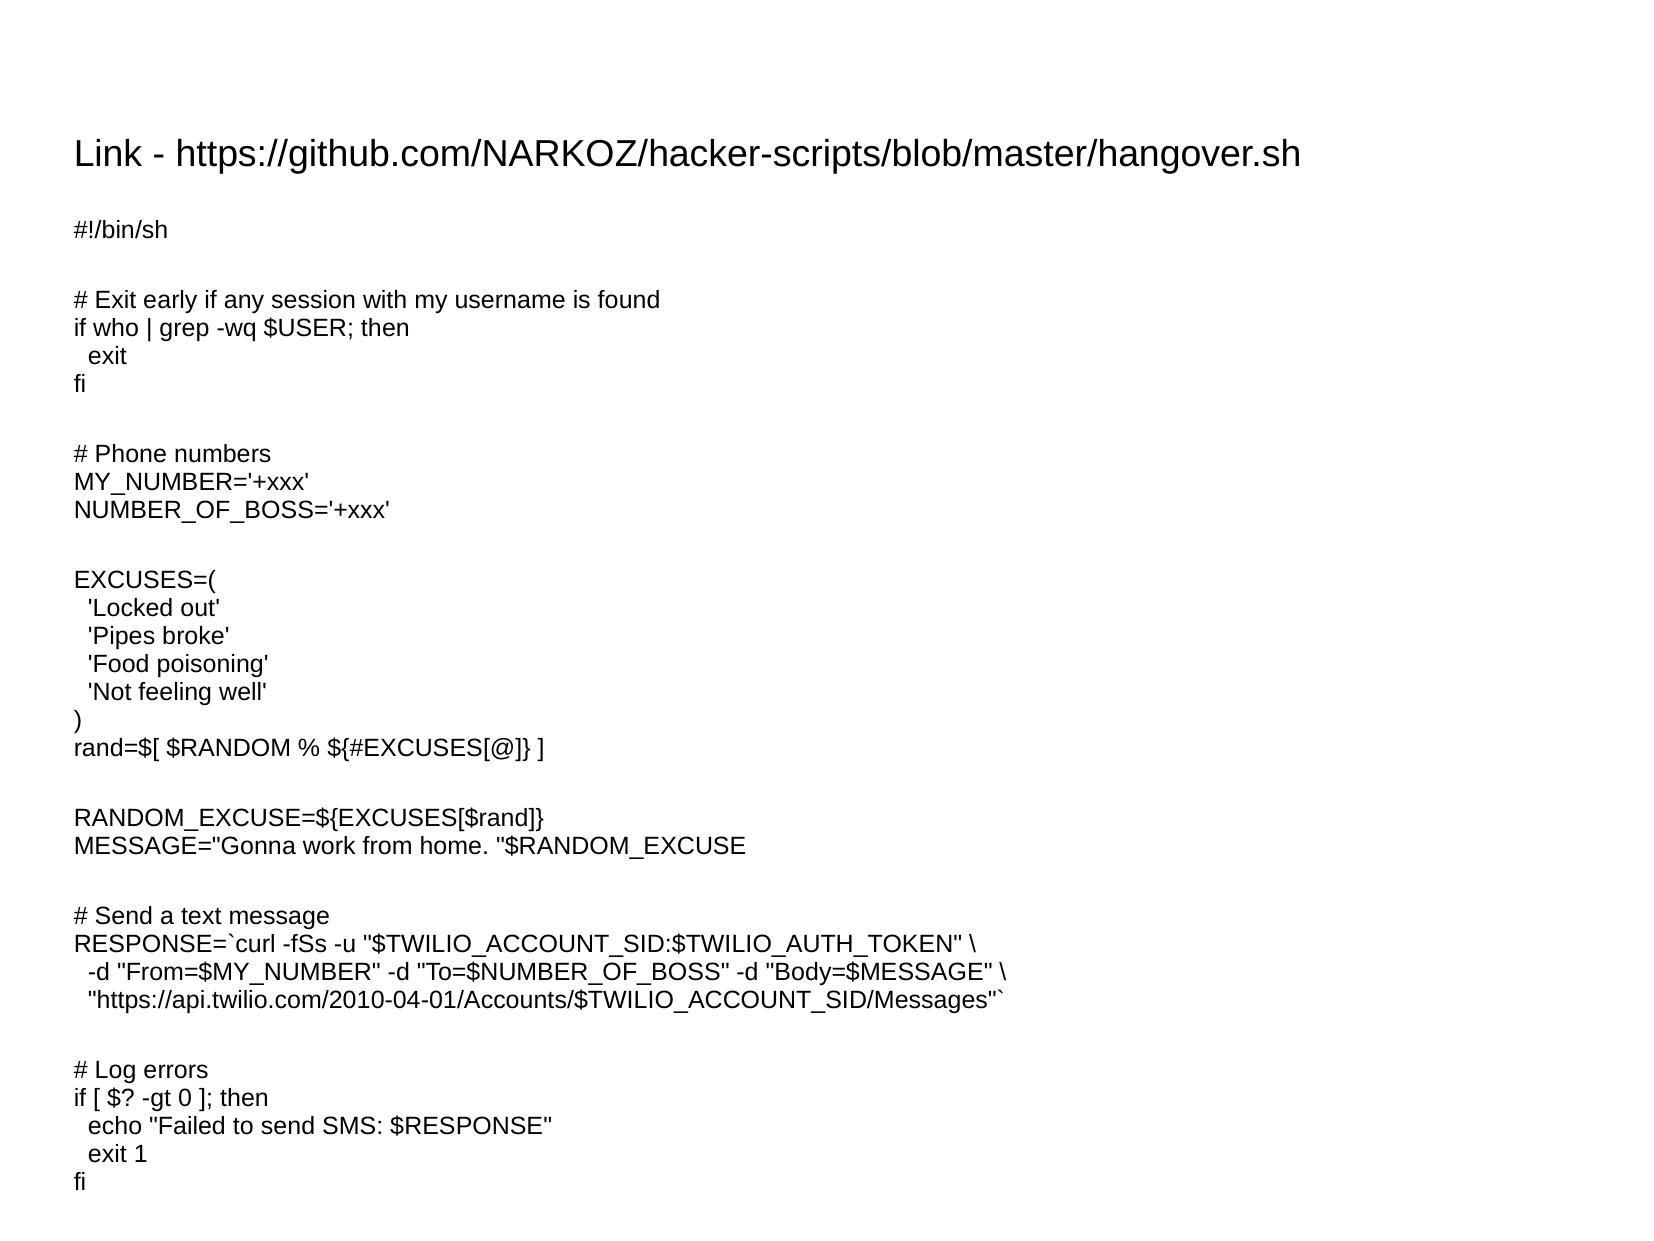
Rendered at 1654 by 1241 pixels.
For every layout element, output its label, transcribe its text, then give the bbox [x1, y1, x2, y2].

text_box Link - https://github.com/NARKOZ/hacker-scripts/blob/master/hangover.sh #!/bin/sh # Exit early if any session with my username is found if who | grep -wq $USER; then exit fi # Phone numbers MY_NUMBER='+xxx' NUMBER_OF_BOSS='+xxx' EXCUSES=( 'Locked out' 'Pipes broke' 'Food poisoning' 'Not feeling well' ) rand=$[ $RANDOM % ${#EXCUSES[@]} ] RANDOM_EXCUSE=${EXCUSES[$rand]} MESSAGE="Gonna work from home. "$RANDOM_EXCUSE # Send a text message RESPONSE=`curl -fSs -u "$TWILIO_ACCOUNT_SID:$TWILIO_AUTH_TOKEN" \ -d "From=$MY_NUMBER" -d "To=$NUMBER_OF_BOSS" -d "Body=$MESSAGE" \ "https://api.twilio.com/2010-04-01/Accounts/$TWILIO_ACCOUNT_SID/Messages"` # Log errors if [ $? -gt 0 ]; then echo "Failed to send SMS: $RESPONSE" exit 1 fi [59, 82, 1595, 1210]
